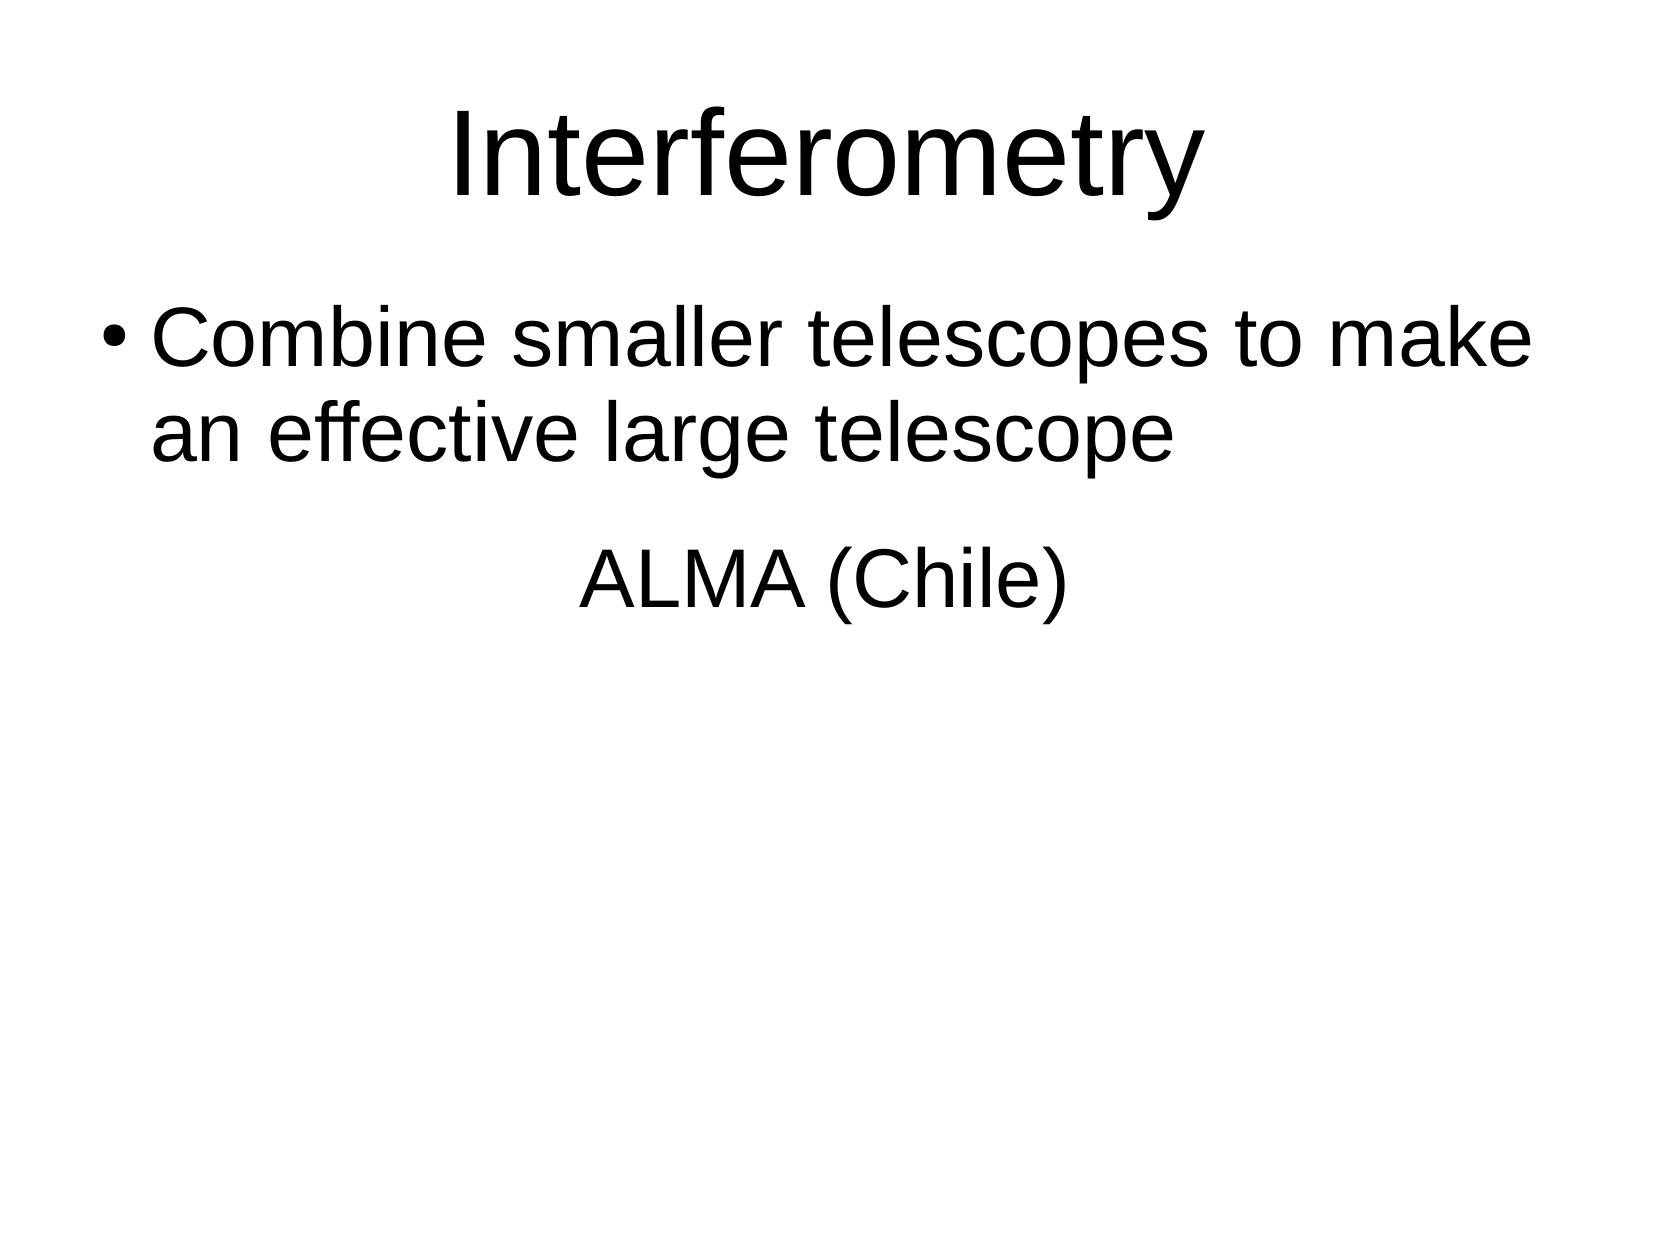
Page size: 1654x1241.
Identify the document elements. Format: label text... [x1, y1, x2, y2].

list Combine smaller telescopes to make an effective large telescope [82, 290, 1571, 481]
text_box ALMA (Chile) [565, 525, 1089, 624]
title Interferometry [82, 49, 1571, 257]
